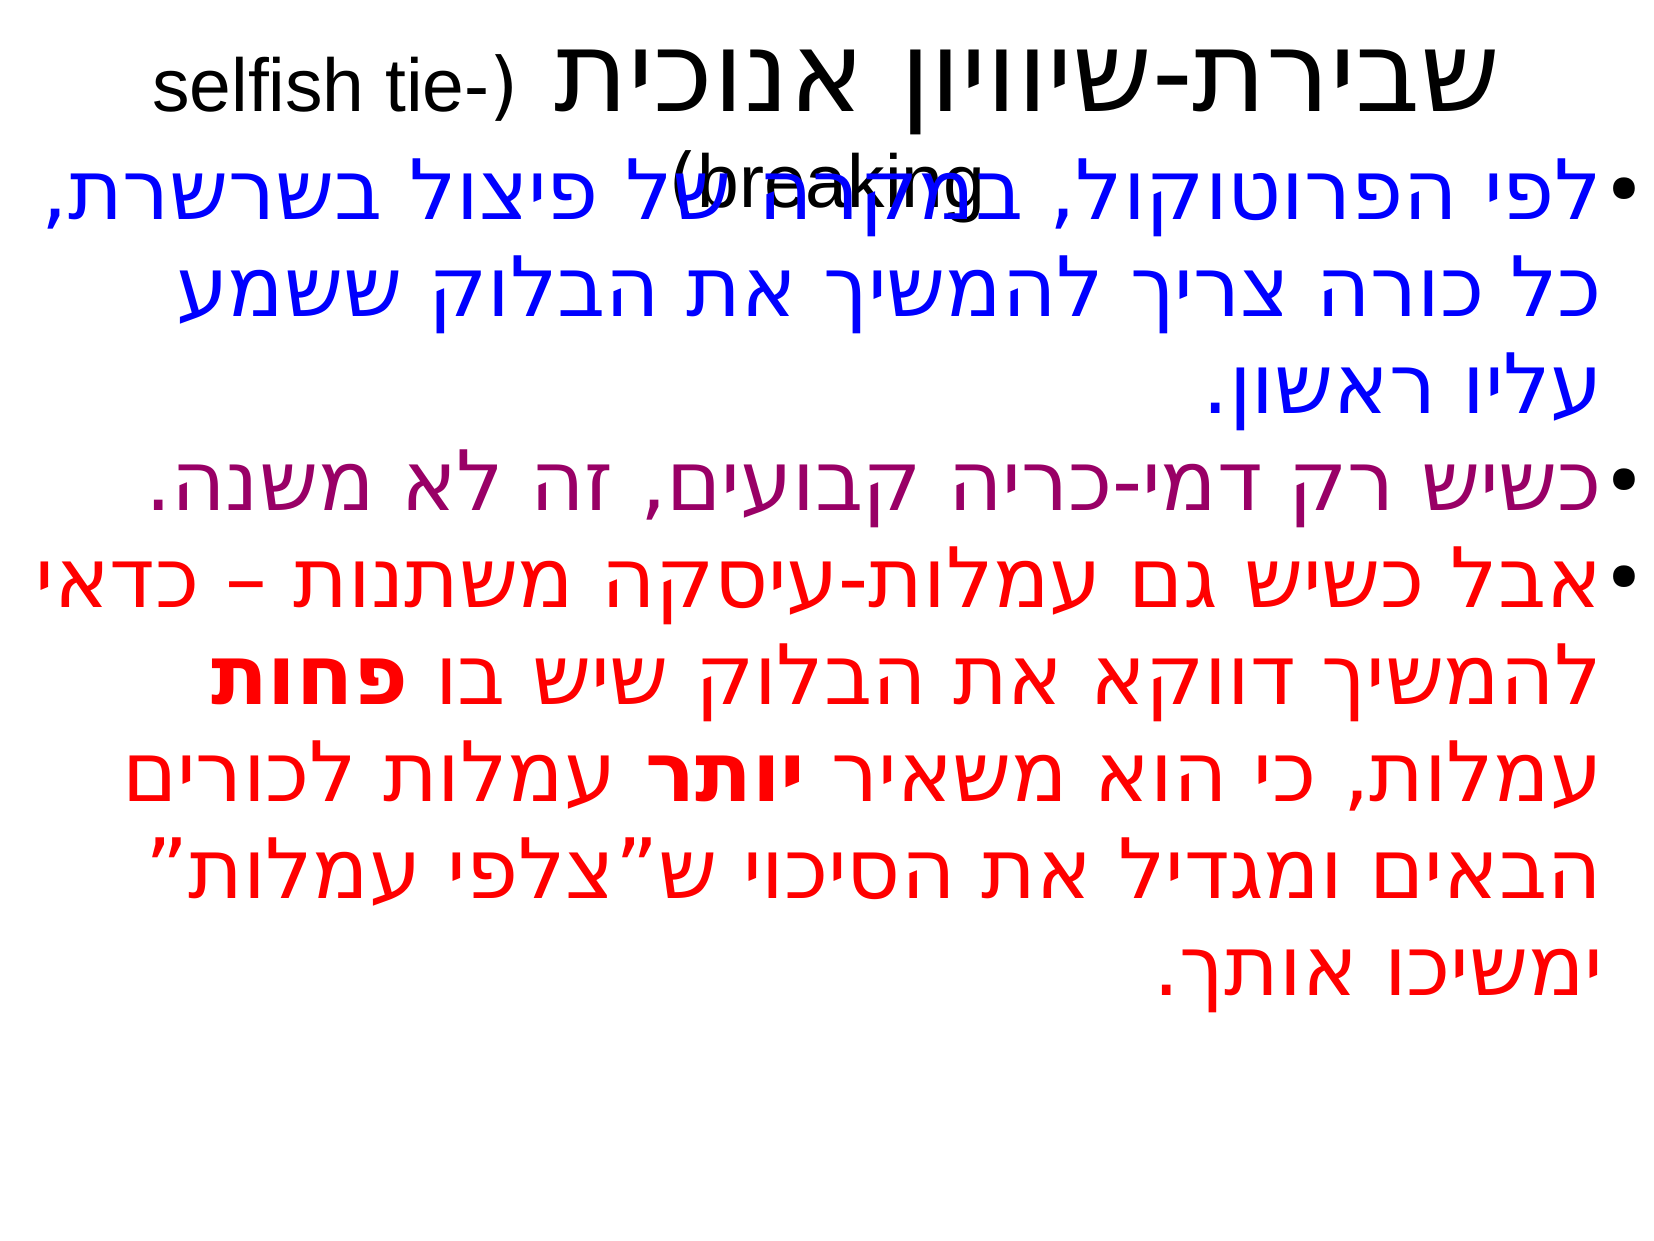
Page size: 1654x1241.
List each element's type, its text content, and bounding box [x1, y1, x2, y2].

text_box לפי הפרוטוקול, במקרה של פיצול בשרשרת, כל כורה צריך להמשיך את הבלוק ששמע עליו ראשון. כשיש רק דמי-כריה קבועים, זה לא משנה. אבל כשיש גם עמלות-עיסקה משתנות – כדאי להמשיך דווקא את הבלוק שיש בו פחות עמלות, כי הוא משאיר יותר עמלות לכורים הבאים ומגדיל את הסיכוי ש”צלפי עמלות” ימשיכו אותך. [0, 135, 1654, 1237]
text_box שבירת-שיוויון אנוכית (selfish tie-breaking) [0, 0, 1654, 135]
